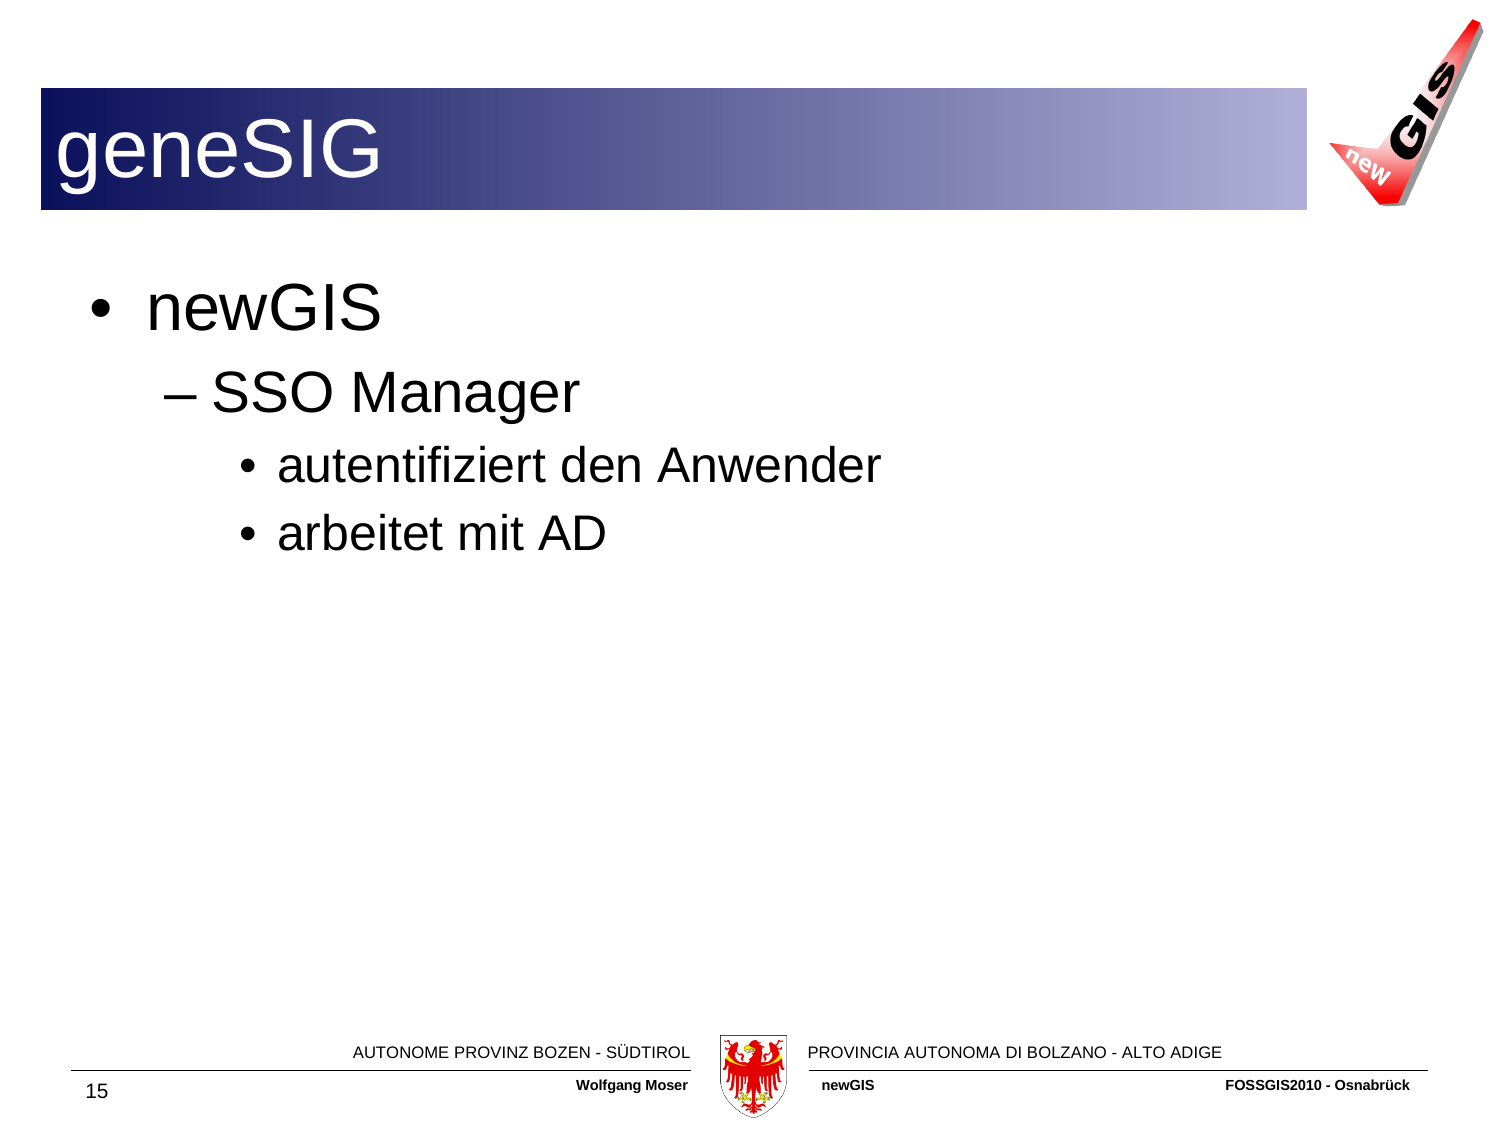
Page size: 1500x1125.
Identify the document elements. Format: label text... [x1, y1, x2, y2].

list newGIS SSO Manager autentifiziert den Anwender arbeitet mit AD [75, 262, 1426, 1006]
text_box geneSIG [41, 88, 1307, 210]
picture [1328, 18, 1485, 207]
picture [720, 1035, 787, 1118]
